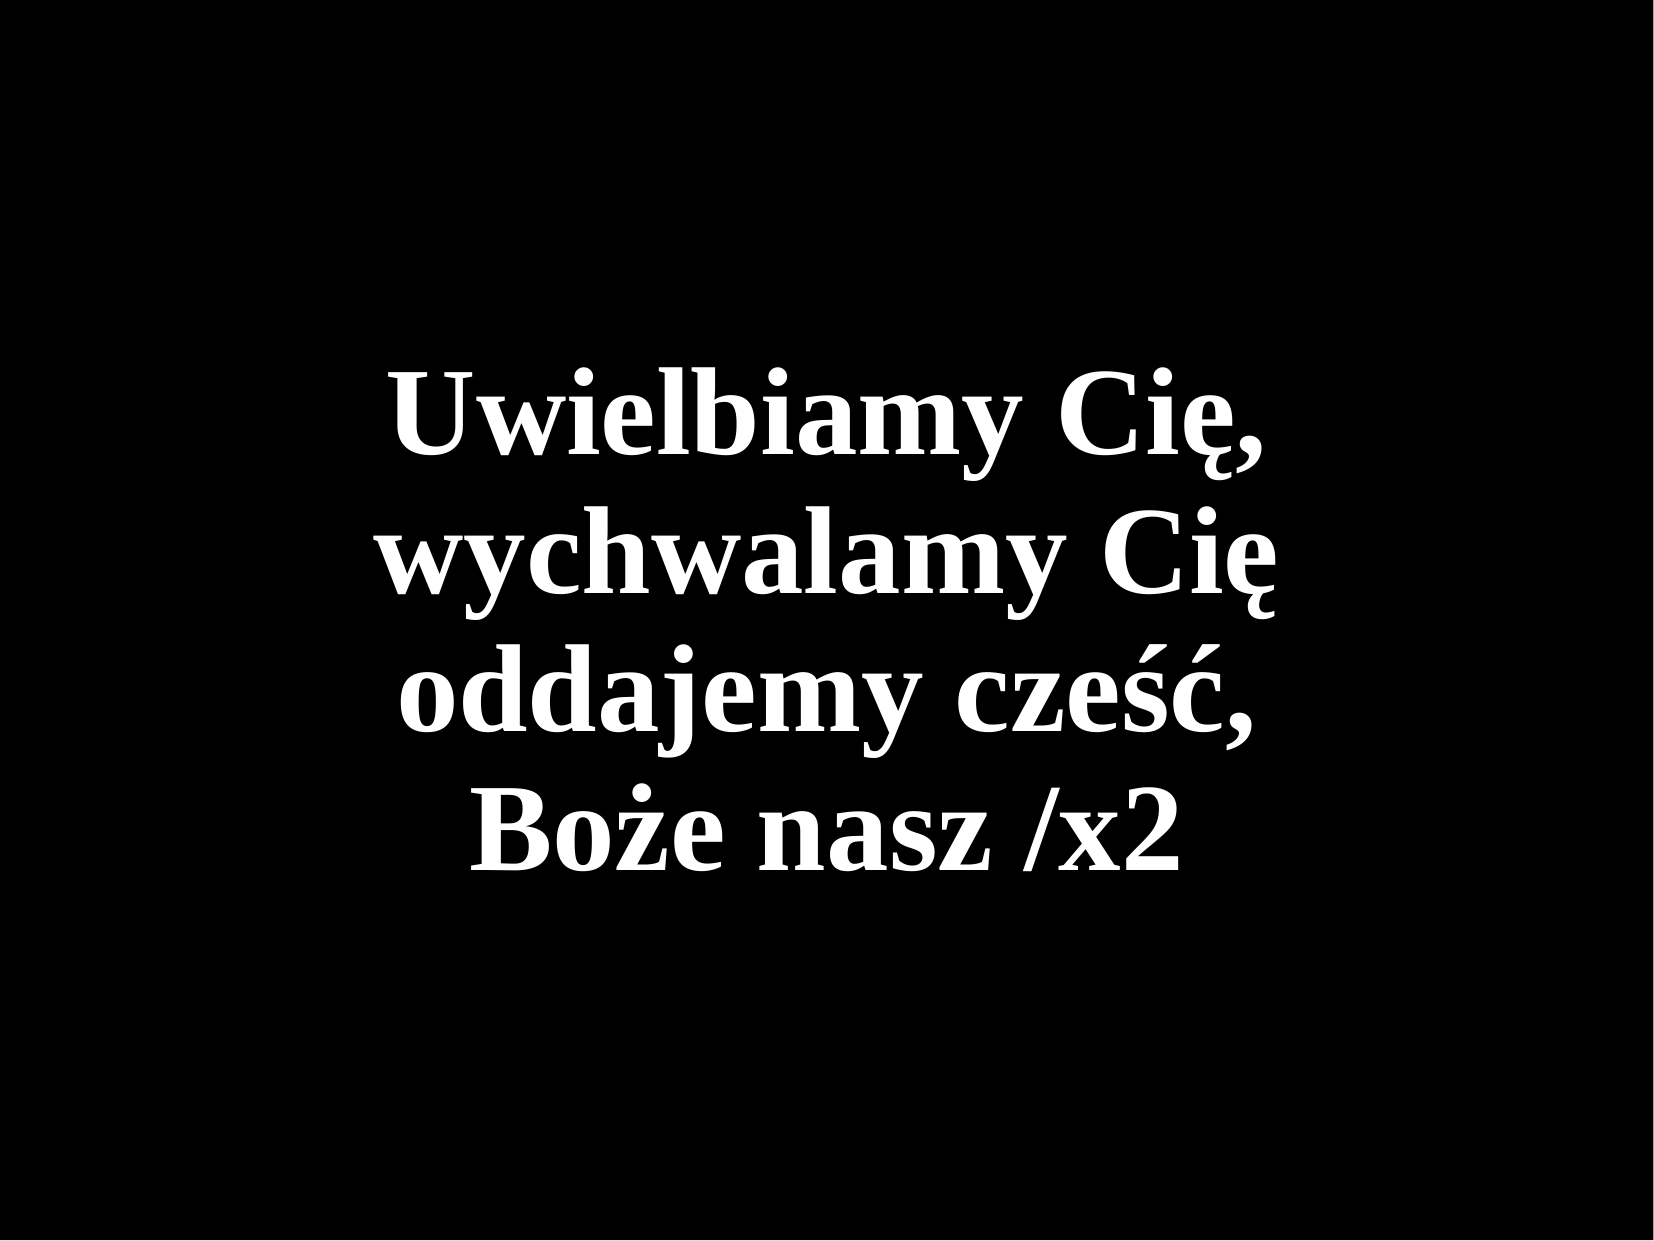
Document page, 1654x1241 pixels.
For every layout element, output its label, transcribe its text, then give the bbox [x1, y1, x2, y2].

title Uwielbiamy Cię, wychwalamy Cię oddajemy cześć, Boże nasz /x2 [0, 0, 1654, 1241]
